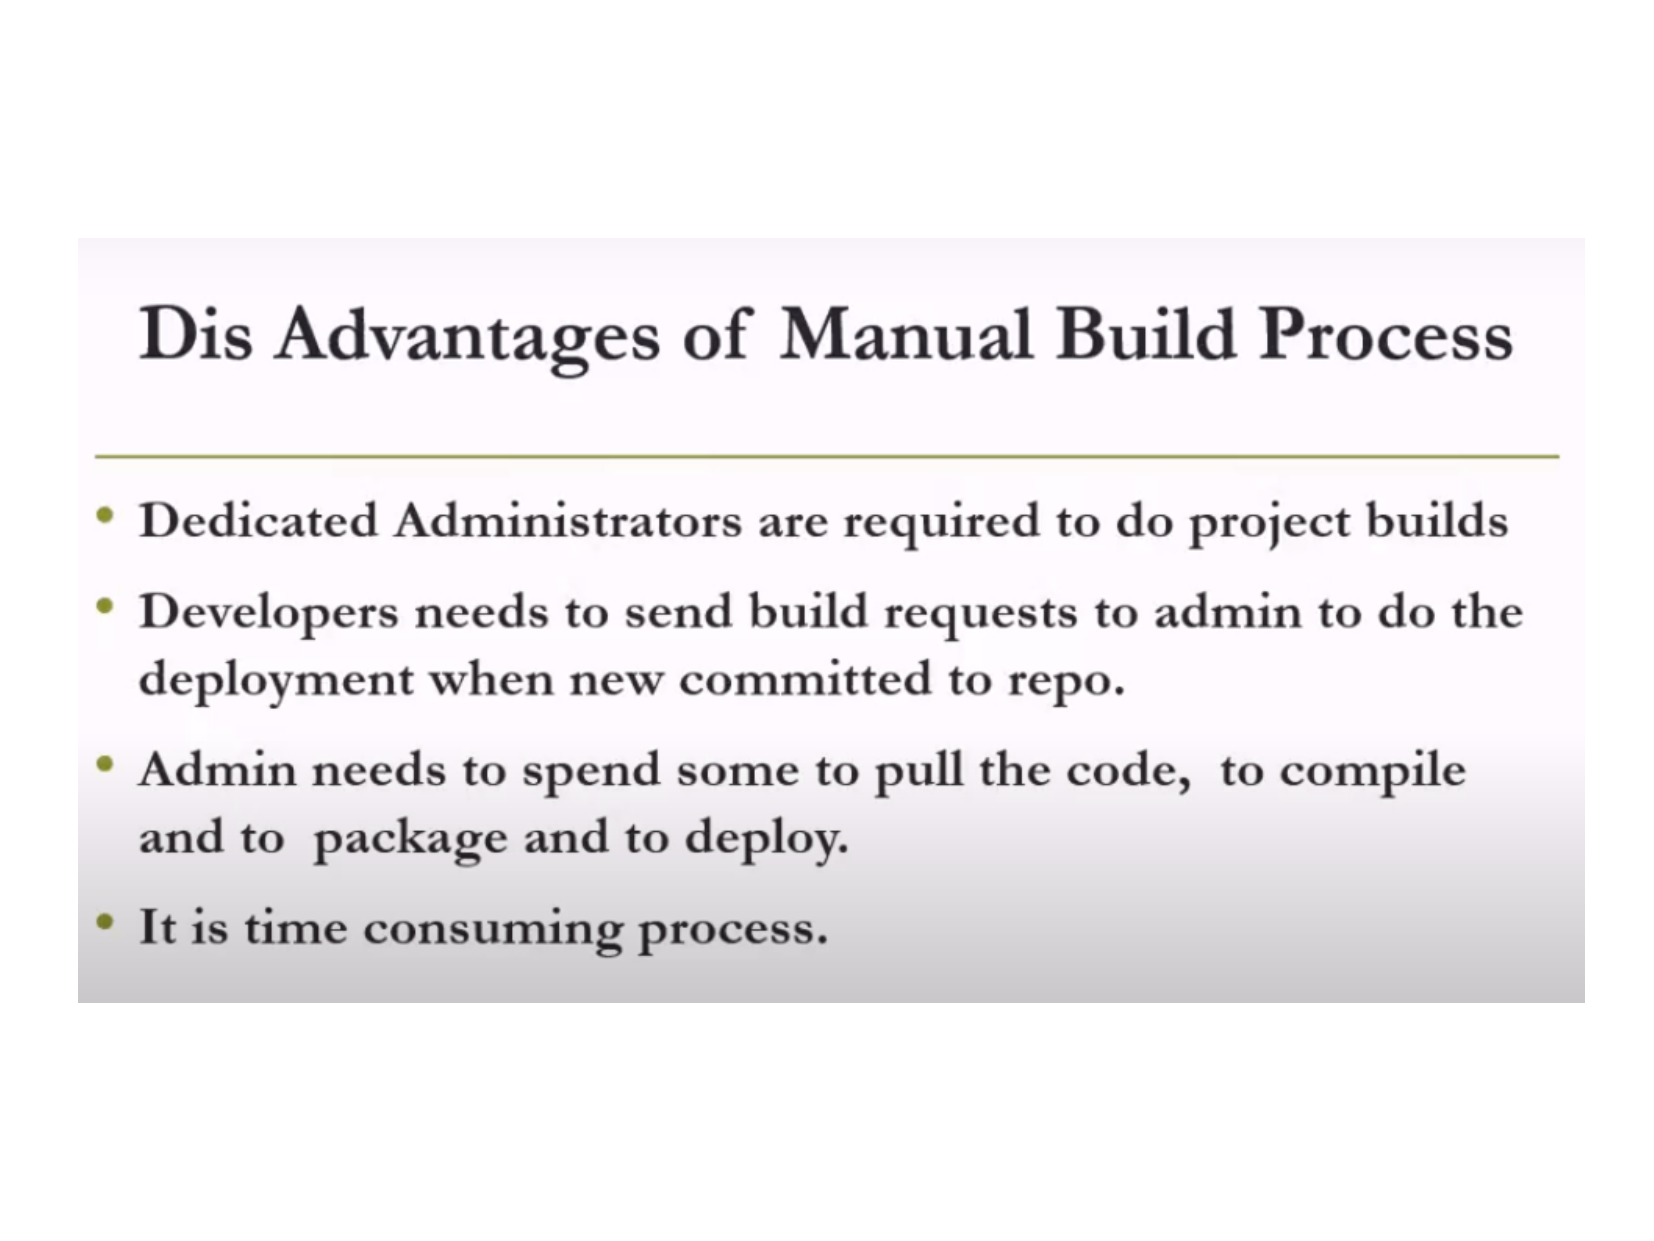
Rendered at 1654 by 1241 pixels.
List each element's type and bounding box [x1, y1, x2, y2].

picture [78, 238, 1585, 1003]
